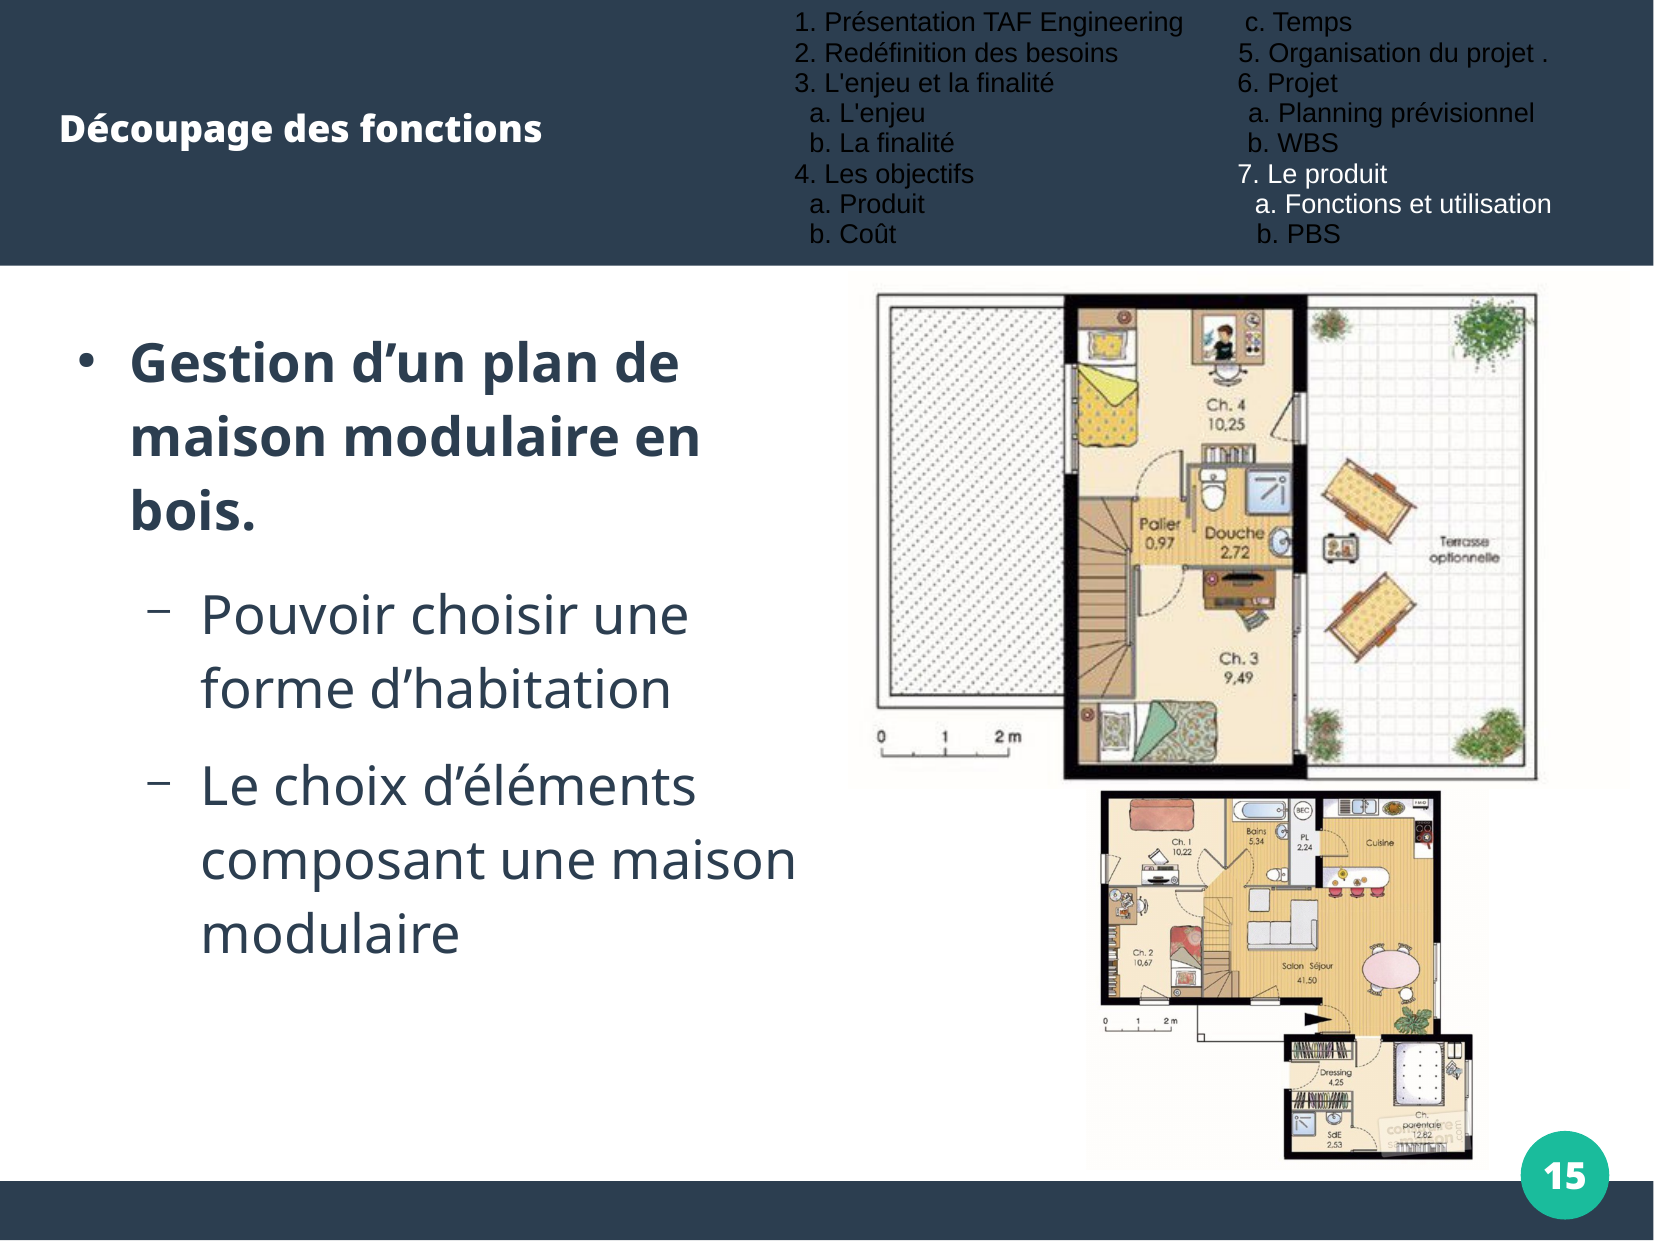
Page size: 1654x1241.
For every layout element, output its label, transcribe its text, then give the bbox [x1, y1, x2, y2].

list Gestion d’un plan de maison modulaire en bois. Pouvoir choisir une forme d’habitation Le choix d’éléments composant une maison modulaire [59, 324, 809, 1152]
picture [848, 271, 1630, 1170]
title Découpage des fonctions [59, 49, 779, 207]
text_box 1. Présentation TAF Engineering c. Temps 2. Redéfinition des besoins 5. Organisation du projet . 3. L'enjeu et la finalité 6. Projet a. L'enjeu a. Planning prévisionnel b. La finalité b. WBS 4. Les objectifs 7. Le produit a. Produit a. Fonctions et utilisation b. Coût b. PBS [779, 0, 1654, 318]
